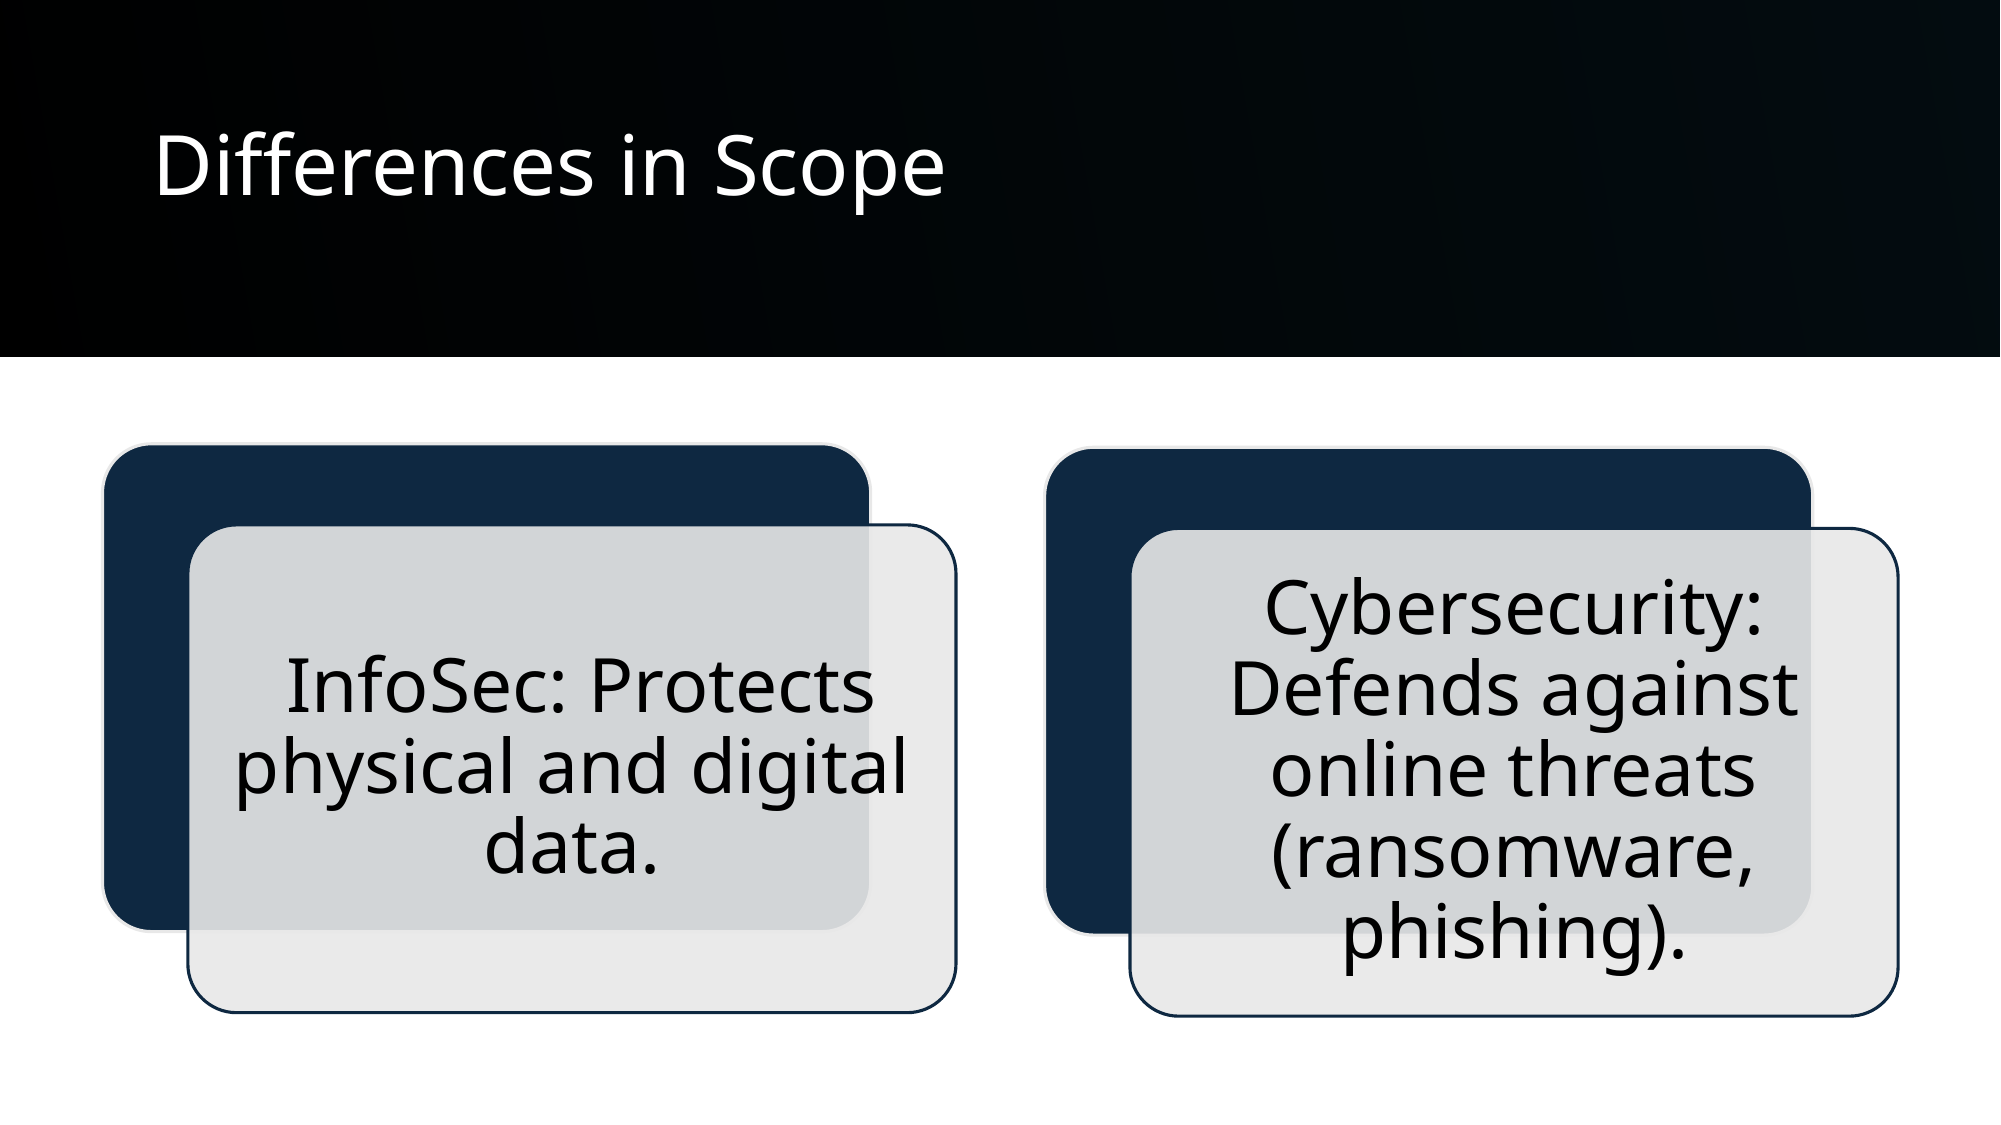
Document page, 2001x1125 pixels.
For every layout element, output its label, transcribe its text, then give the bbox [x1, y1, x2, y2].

text_box [0, 0, 2000, 1125]
text_box Cybersecurity: Defends against online threats (ransomware, phishing). [1129, 528, 1899, 1017]
title Differences in Scope [226, 57, 1822, 316]
text_box InfoSec: Protects physical and digital data. [187, 524, 956, 1013]
